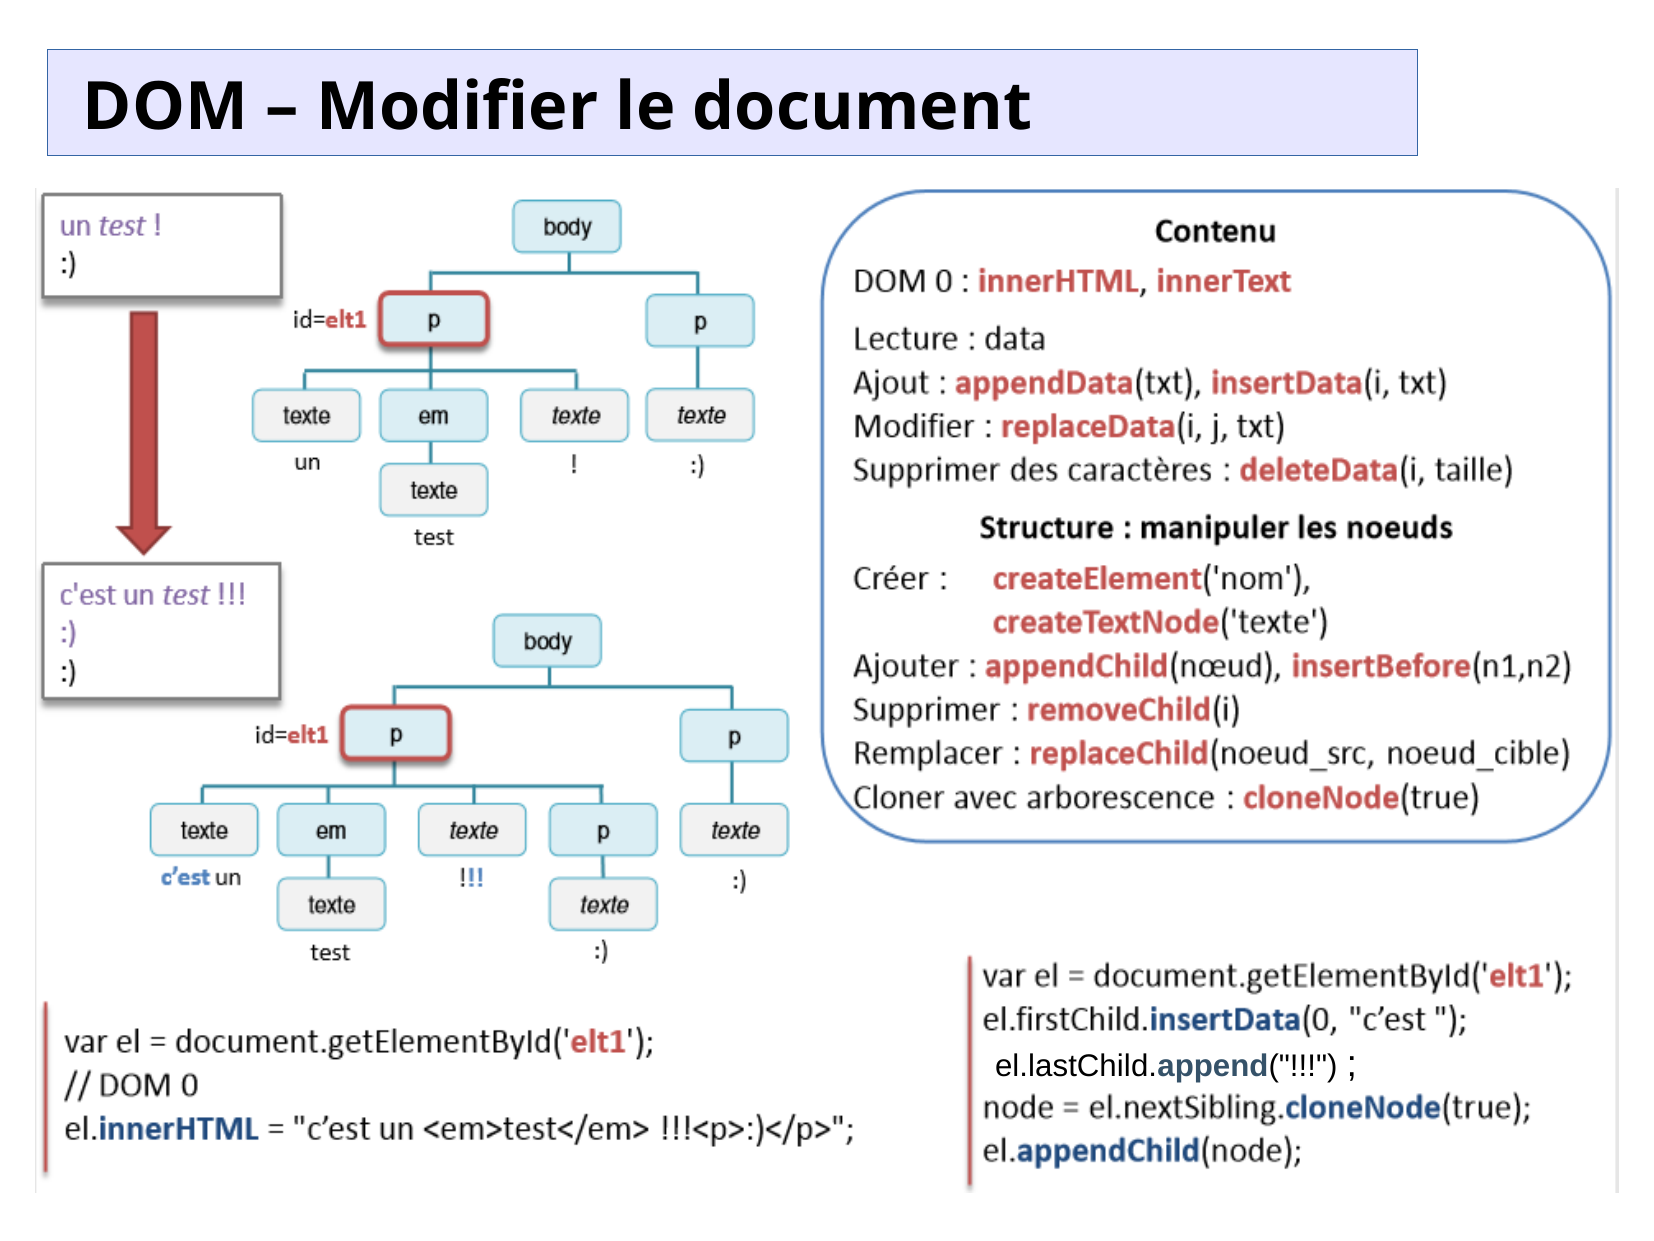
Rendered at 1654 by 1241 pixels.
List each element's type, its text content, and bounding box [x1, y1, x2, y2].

title DOM – Modifier le document [82, 0, 1571, 188]
text_box el.lastChild.append("!!!") ; [980, 1039, 1441, 1087]
picture [35, 188, 1619, 1193]
text_box [47, 49, 82, 156]
